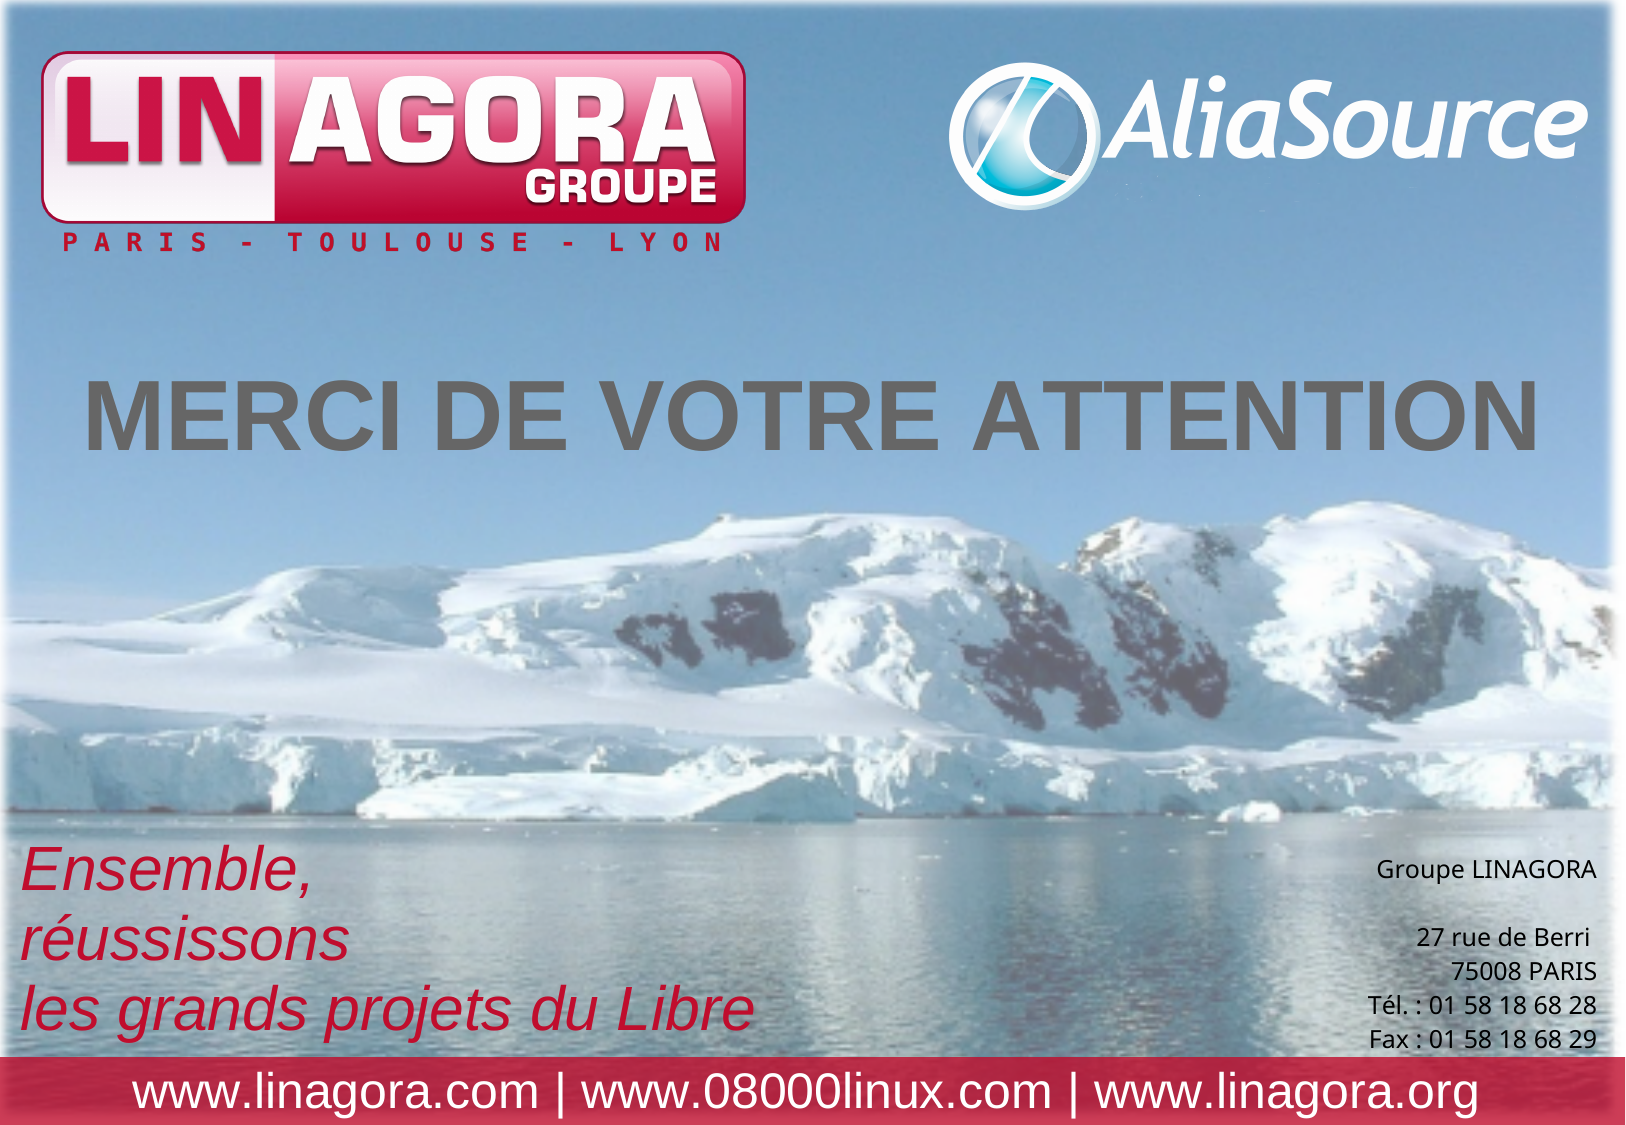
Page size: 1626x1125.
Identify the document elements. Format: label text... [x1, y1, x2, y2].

picture [35, 47, 752, 254]
title MERCI DE VOTRE ATTENTION [0, 289, 1626, 556]
picture [944, 58, 1595, 226]
